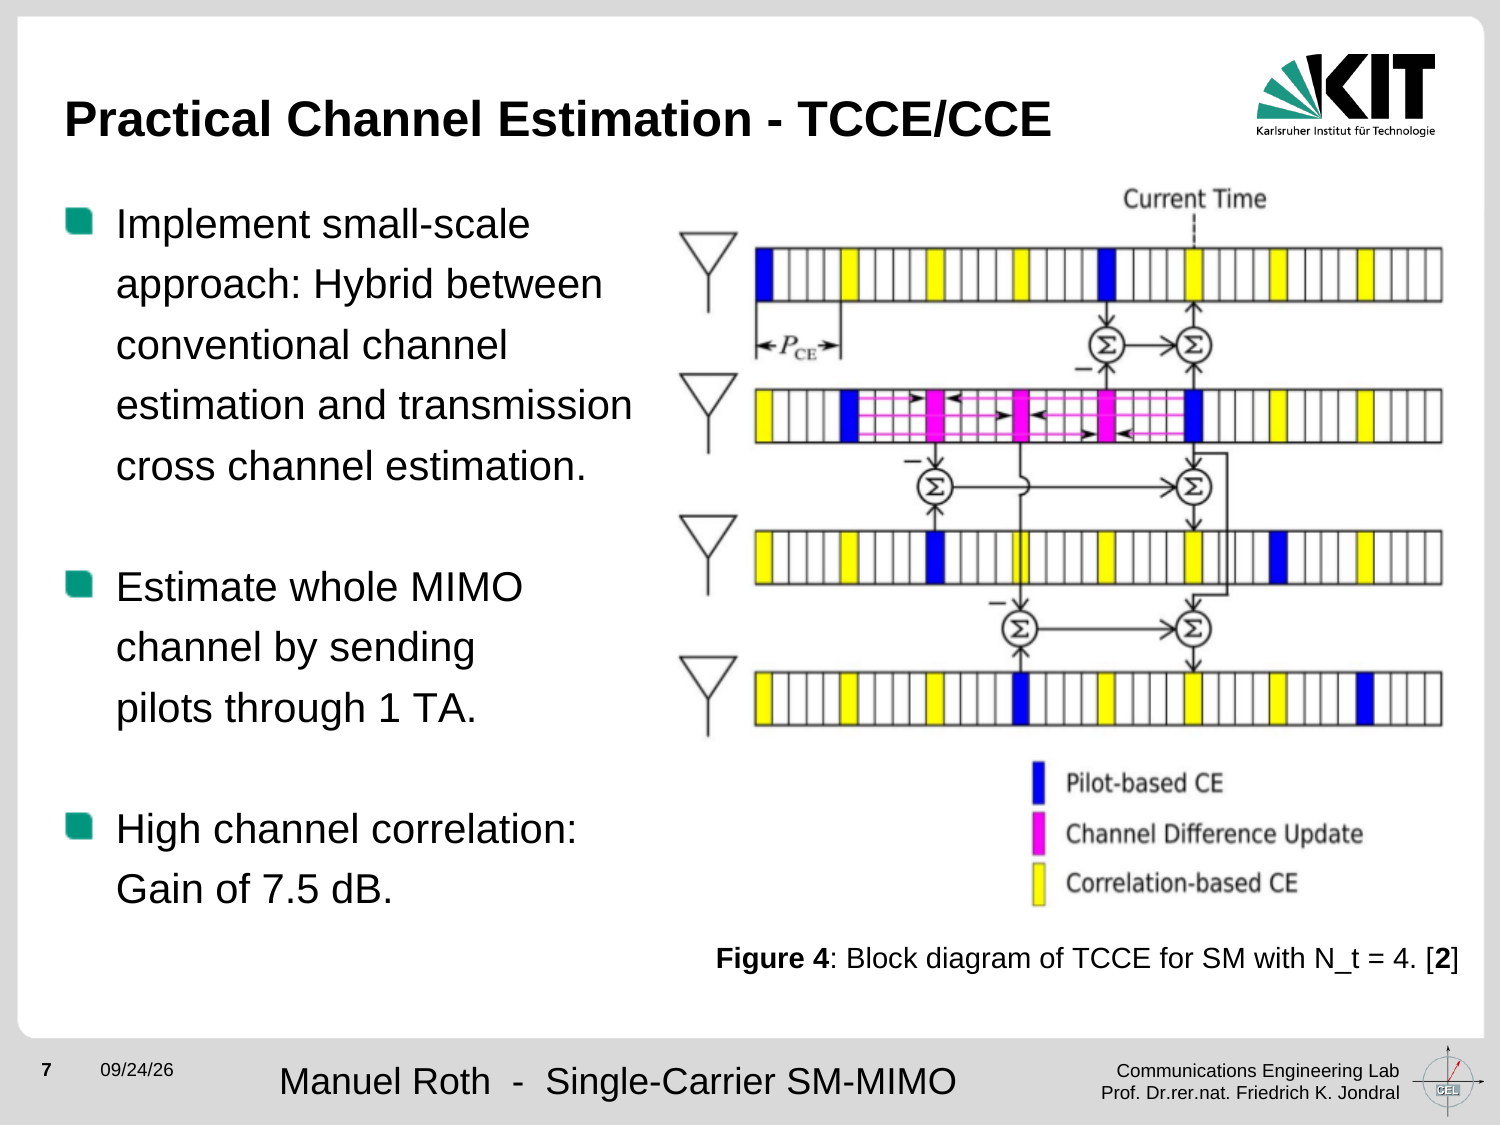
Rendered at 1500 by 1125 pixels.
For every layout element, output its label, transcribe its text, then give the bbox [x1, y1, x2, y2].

list Implement small-scale approach: Hybrid between conventional channel estimation and transmission cross channel estimation. Estimate whole MIMO channel by sending pilots through 1 TA. High channel correlation: Gain of 7.5 dB. [64, 196, 1436, 1000]
picture [0, 0, 1500, 1125]
title Practical Channel Estimation - TCCE/CCE [64, 54, 1198, 147]
text_box Figure 4: Block diagram of TCCE for SM with N_t = 4. [2] [675, 932, 1500, 1017]
